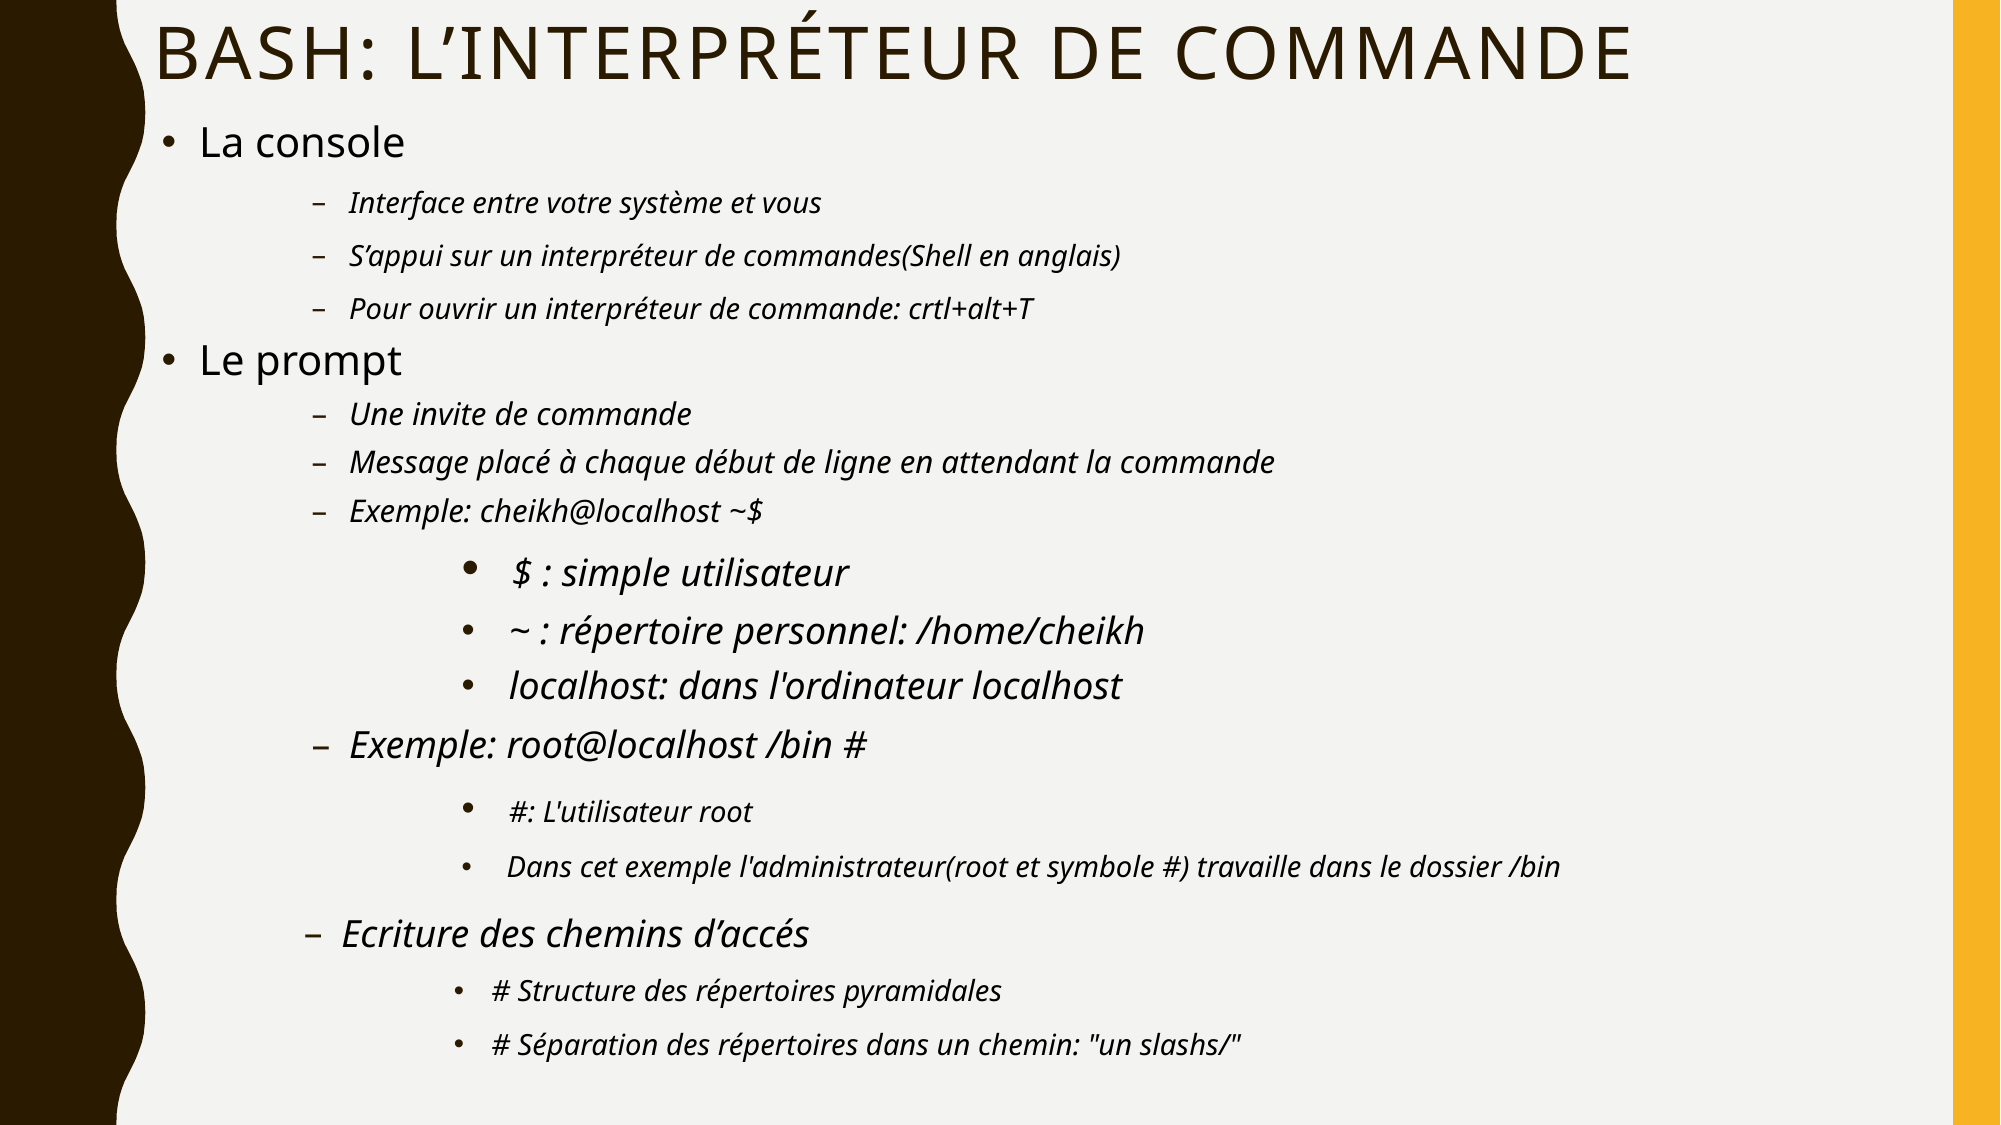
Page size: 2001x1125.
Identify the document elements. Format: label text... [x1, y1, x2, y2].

text_box Le prompt Une invite de commande Message placé à chaque début de ligne en attendant la commande Exemple: cheikh@localhost ~$ $ : simple utilisateur ~ : répertoire personnel: /home/cheikh localhost: dans l'ordinateur localhost [146, 331, 1817, 709]
text_box Ecriture des chemins d’accés # Structure des répertoires pyramidales # Séparation des répertoires dans un chemin: "un slashs/" [138, 897, 1809, 1116]
list La console Interface entre votre système et vous S’appui sur un interpréteur de commandes(Shell en anglais) Pour ouvrir un interpréteur de commande: crtl+alt+T [146, 103, 1817, 331]
text_box Exemple: root@localhost /bin # #: L'utilisateur root Dans cet exemple l'administrateur(root et symbole #) travaille dans le dossier /bin [146, 709, 1817, 928]
title BASH: l’interpréteur de commande [138, 9, 1809, 140]
